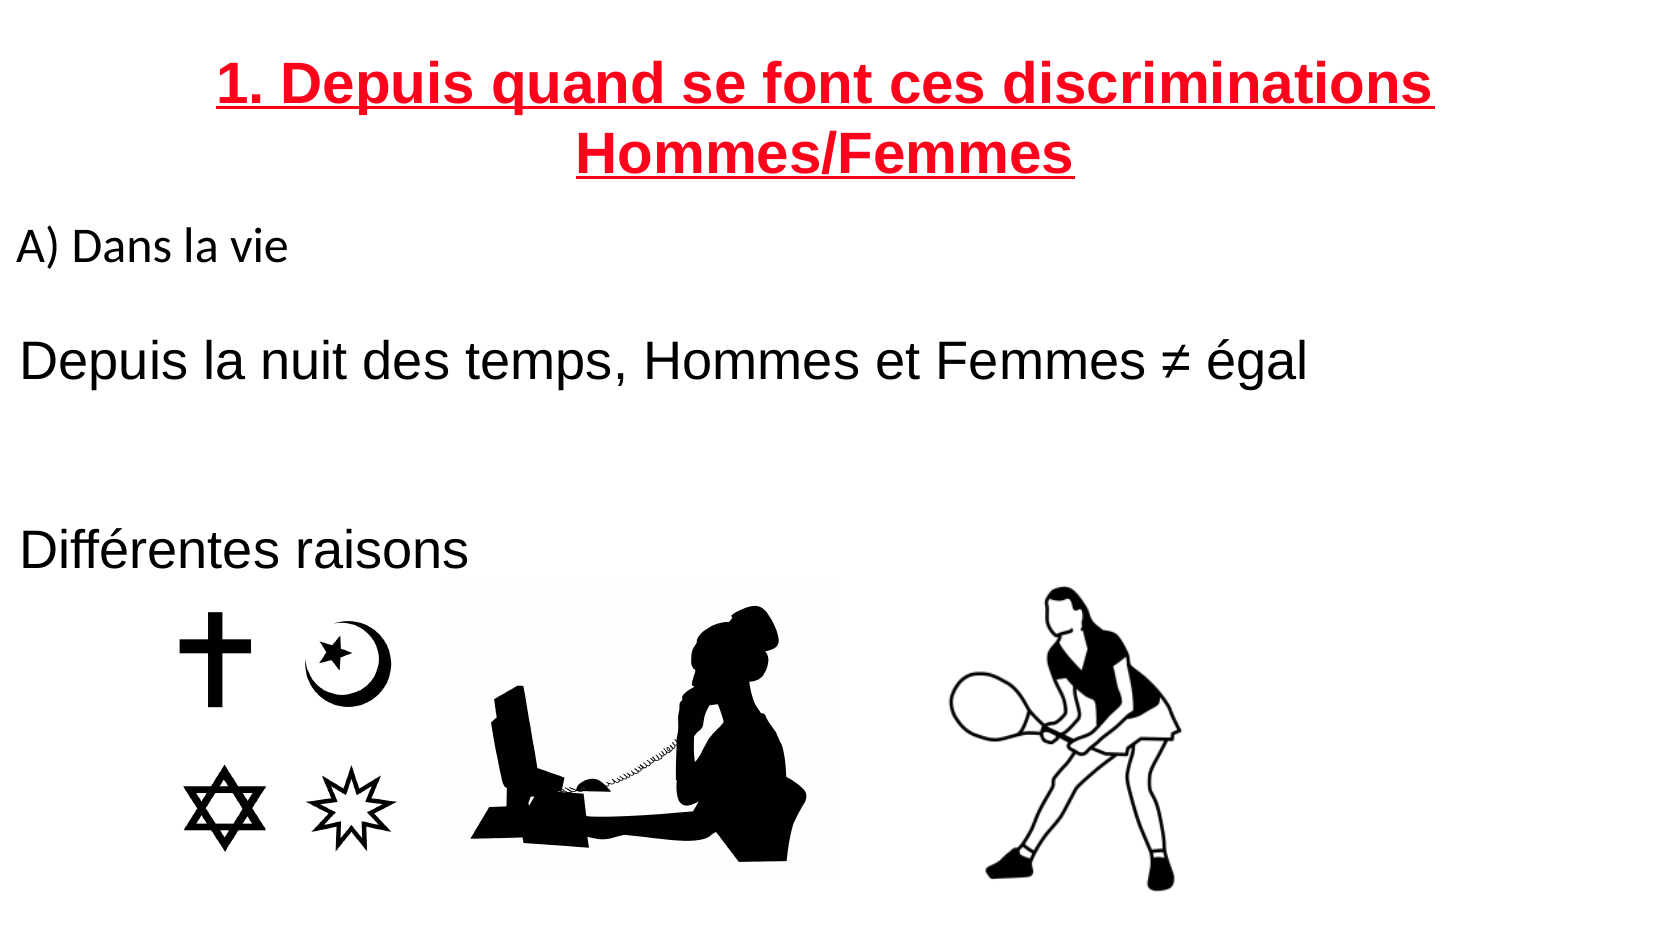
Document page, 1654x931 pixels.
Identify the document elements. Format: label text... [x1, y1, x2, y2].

picture [900, 570, 1238, 908]
list Depuis la nuit des temps, Hommes et Femmes ≠ égal Différentes raisons [0, 324, 1489, 865]
text_box A) Dans la vie [1, 217, 474, 283]
title 1. Depuis quand se font ces discriminations Hommes/Femmes [81, 37, 1570, 193]
picture [177, 607, 400, 857]
picture [444, 576, 837, 879]
